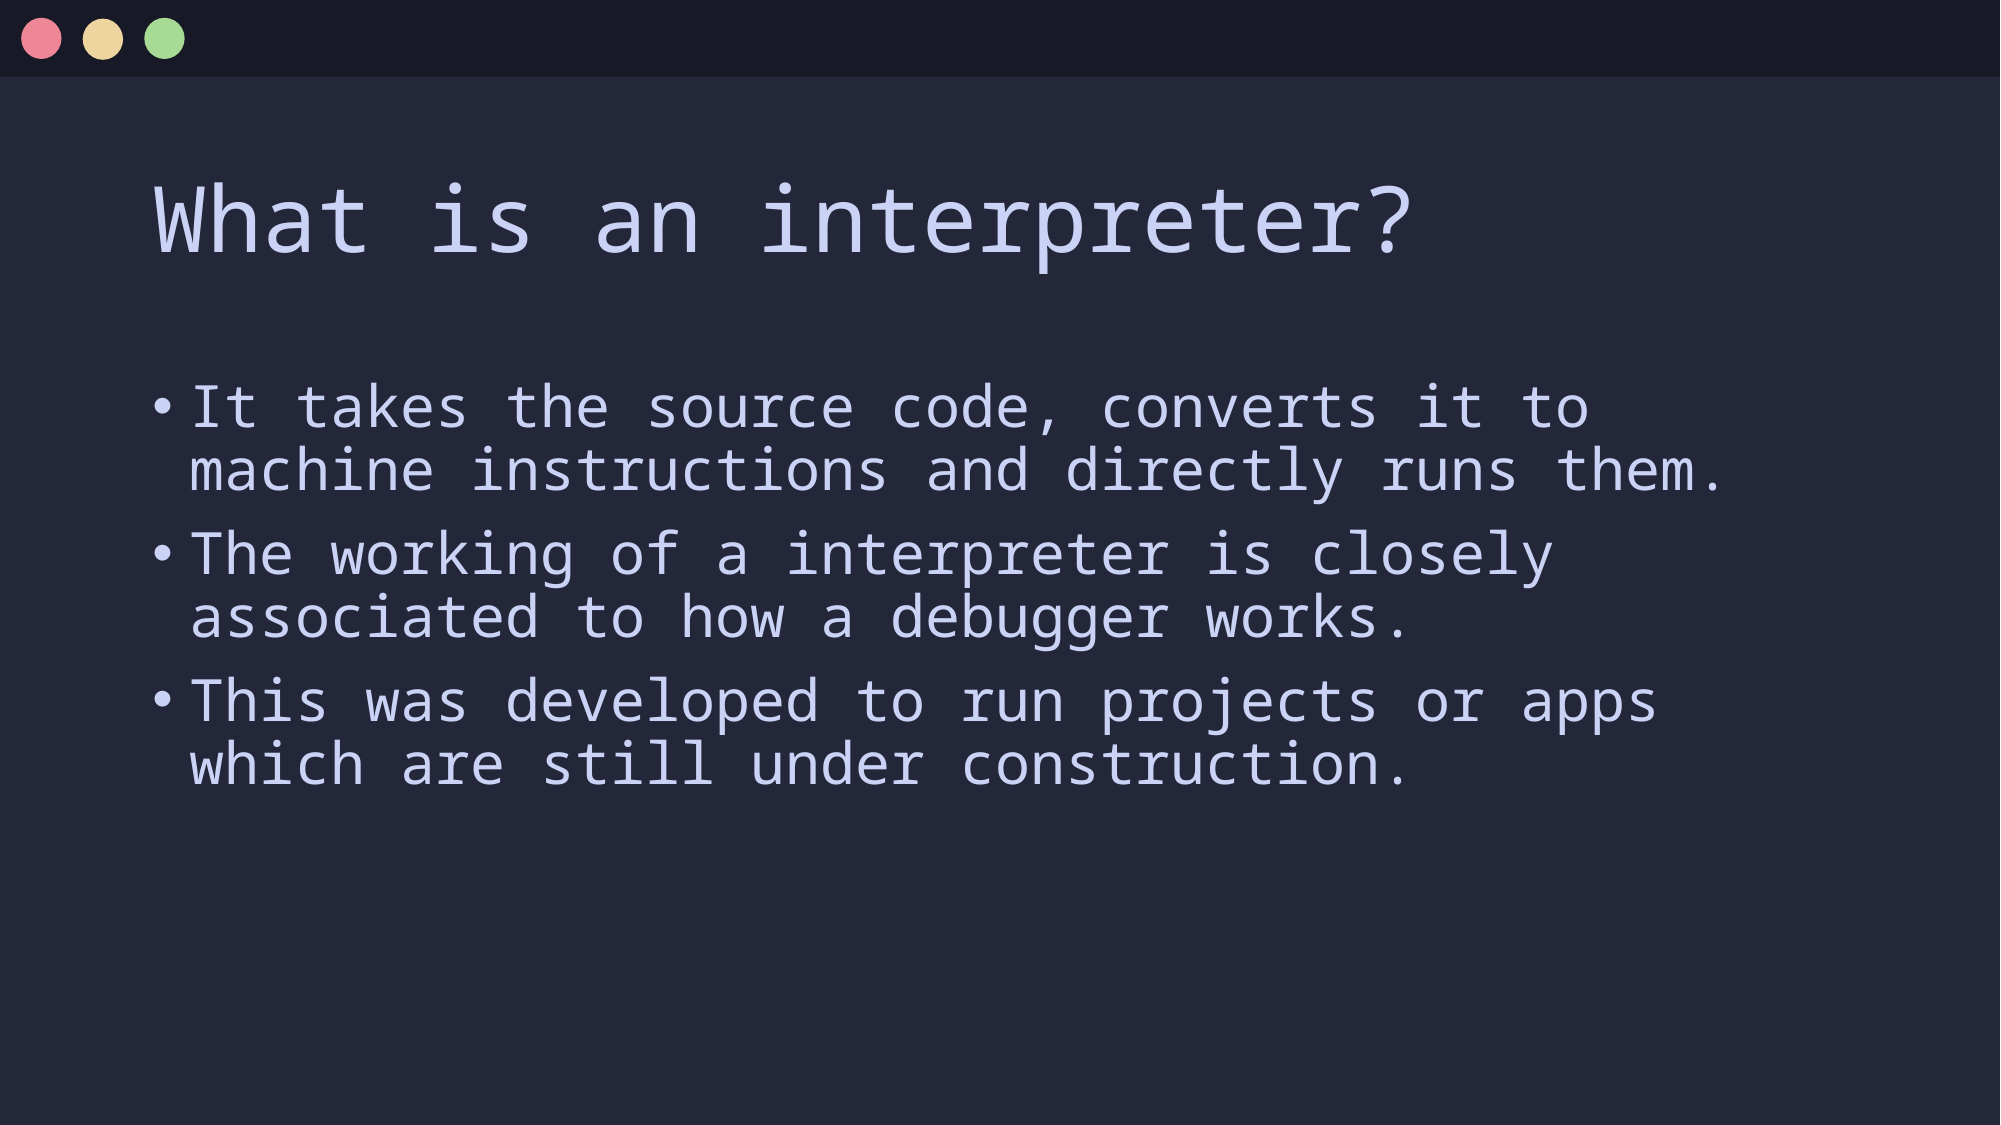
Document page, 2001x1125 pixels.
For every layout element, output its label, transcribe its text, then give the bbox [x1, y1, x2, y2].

list It takes the source code, converts it to machine instructions and directly runs them. The working of a interpreter is closely associated to how a debugger works. This was developed to run projects or apps which are still under construction. [137, 369, 1863, 1014]
title What is an interpreter? [137, 113, 1863, 332]
text_box [0, 0, 2000, 77]
